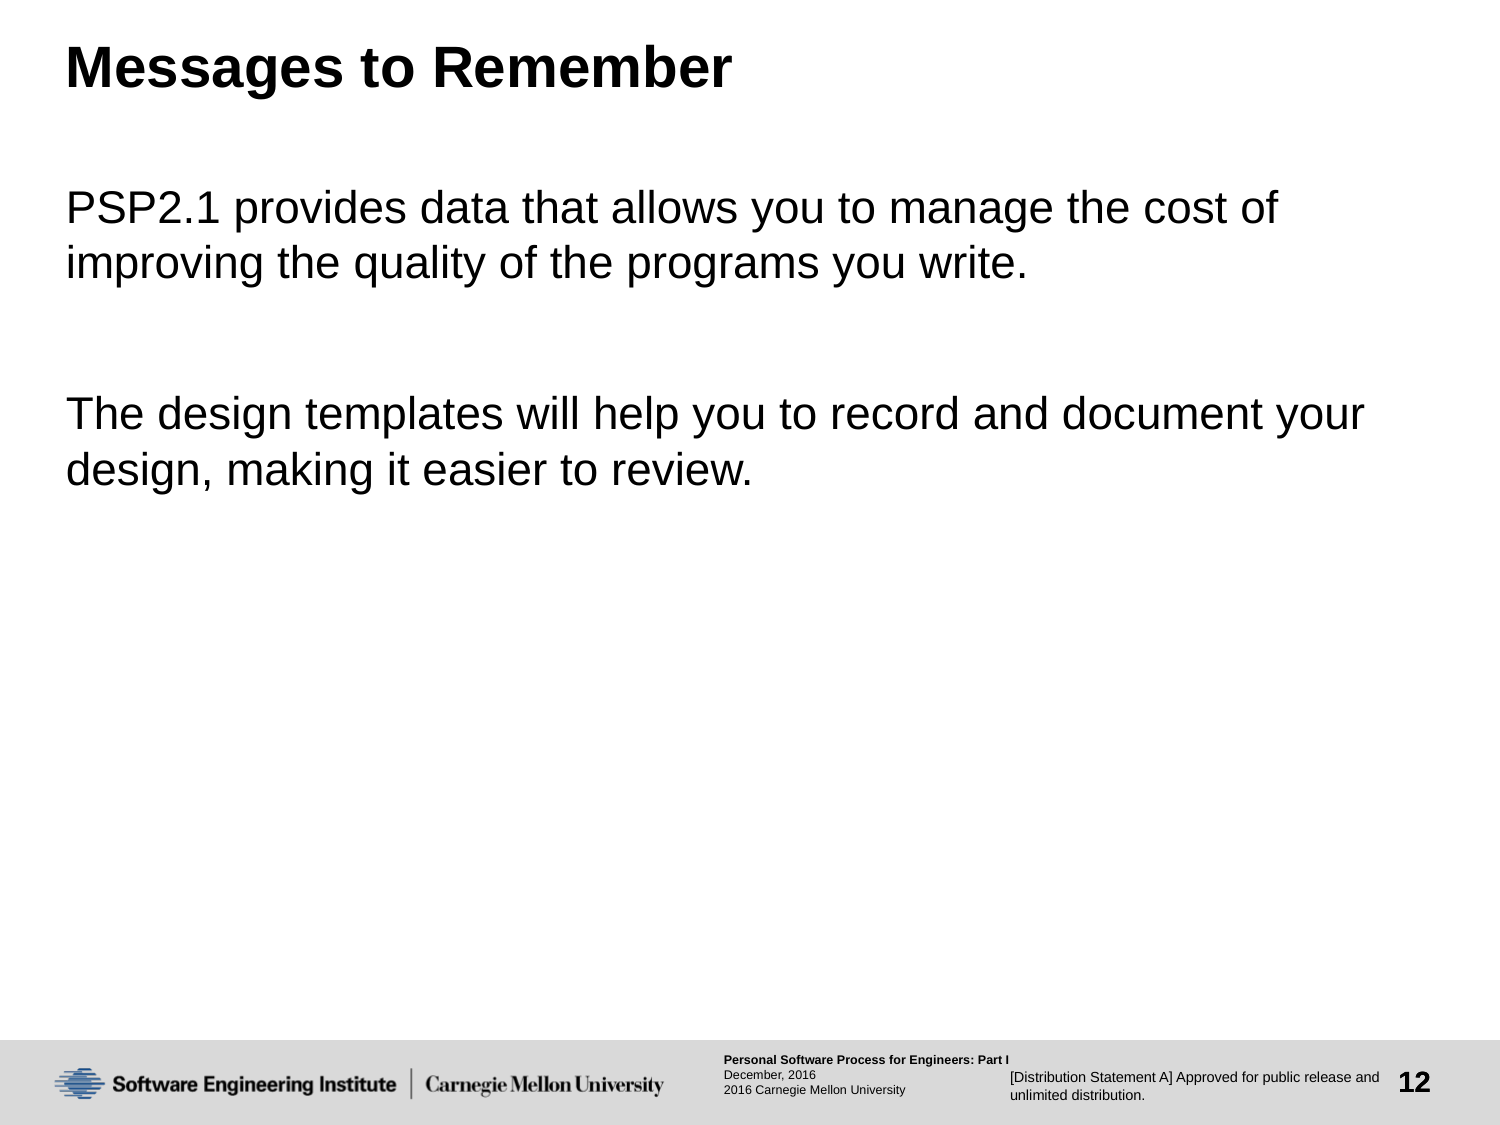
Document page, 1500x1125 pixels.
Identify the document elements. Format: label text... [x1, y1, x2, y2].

picture [46, 1061, 673, 1104]
title Messages to Remember [65, 37, 1313, 148]
list PSP2.1 provides data that allows you to manage the cost of improving the quality of the programs you write. The design templates will help you to record and document your design, making it easier to review. [65, 177, 1431, 1000]
